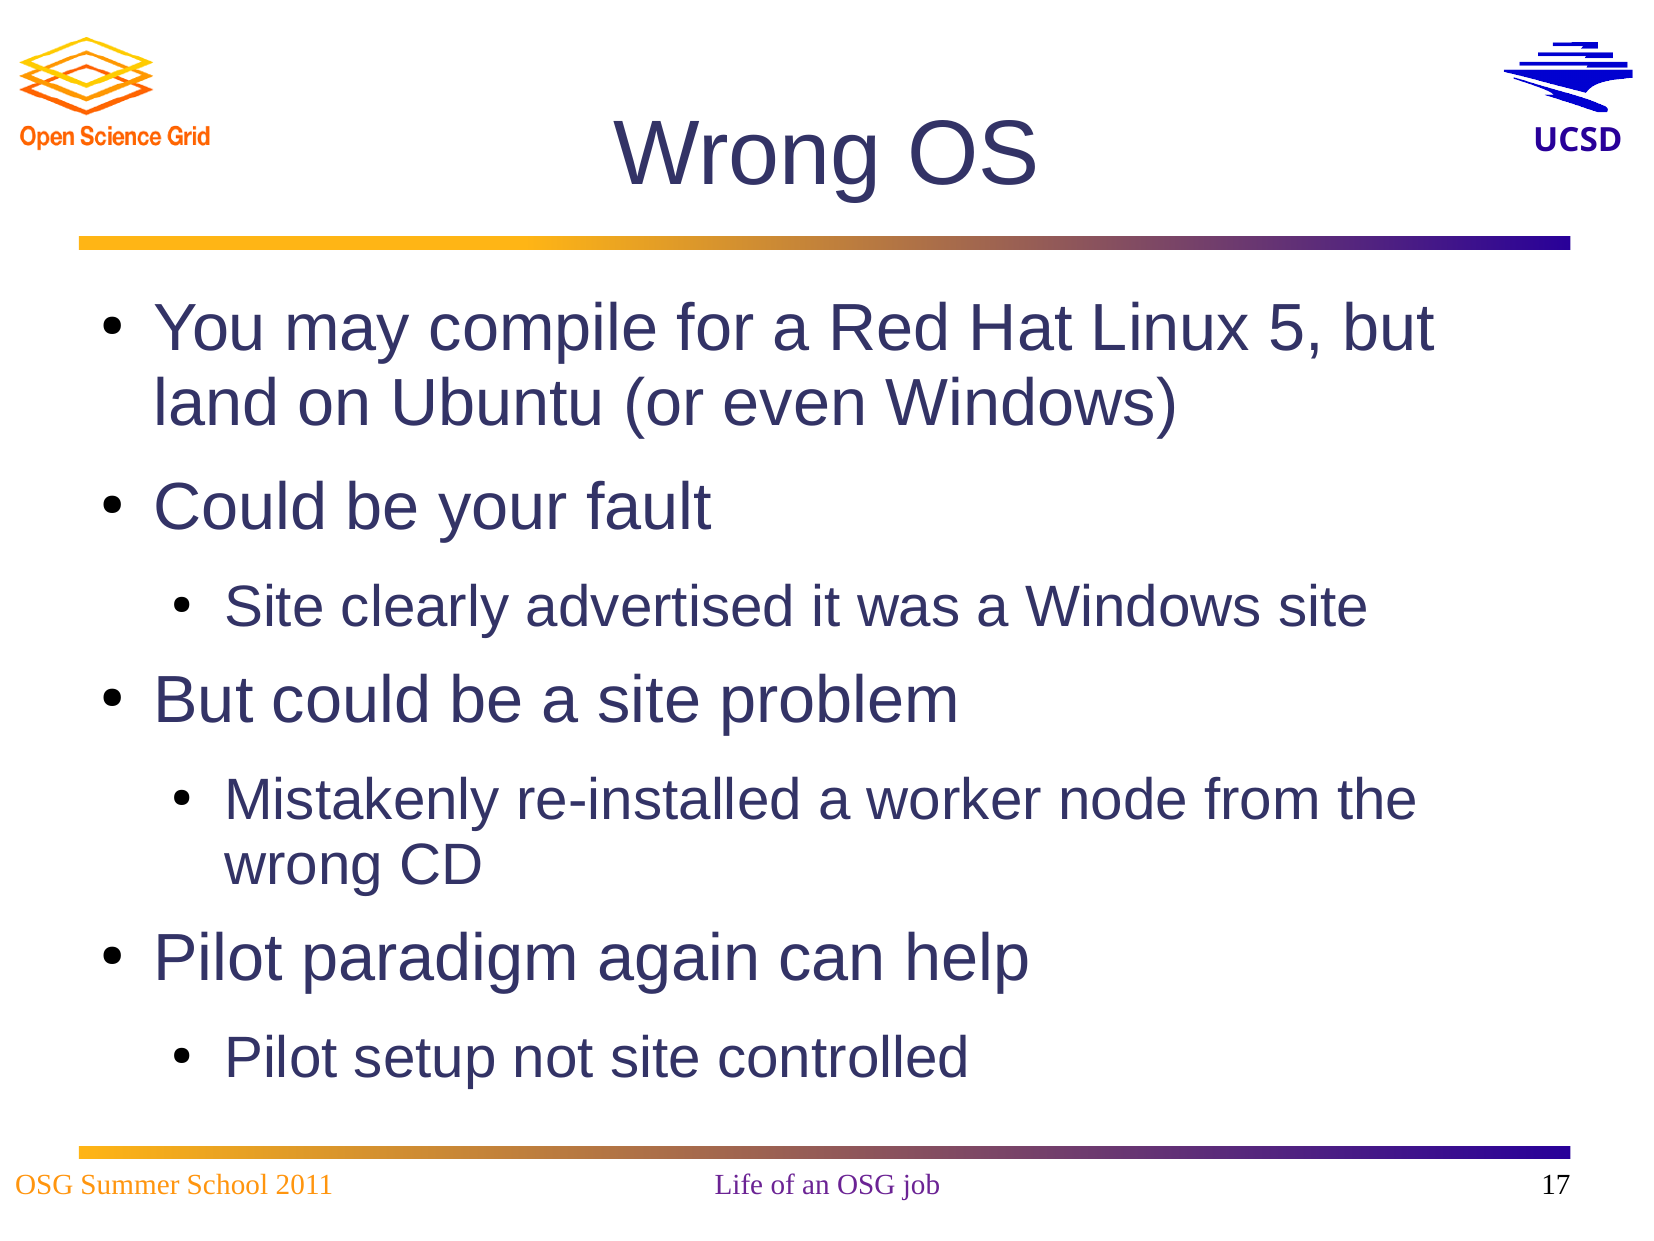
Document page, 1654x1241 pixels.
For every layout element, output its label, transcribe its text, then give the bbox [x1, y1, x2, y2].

list You may compile for a Red Hat Linux 5, but land on Ubuntu (or even Windows) Could be your fault Site clearly advertised it was a Windows site But could be a site problem Mistakenly re-installed a worker node from the wrong CD Pilot paradigm again can help Pilot setup not site controlled [82, 290, 1571, 1109]
title Wrong OS [82, 56, 1571, 250]
picture [1495, 42, 1637, 118]
picture [0, 14, 229, 167]
